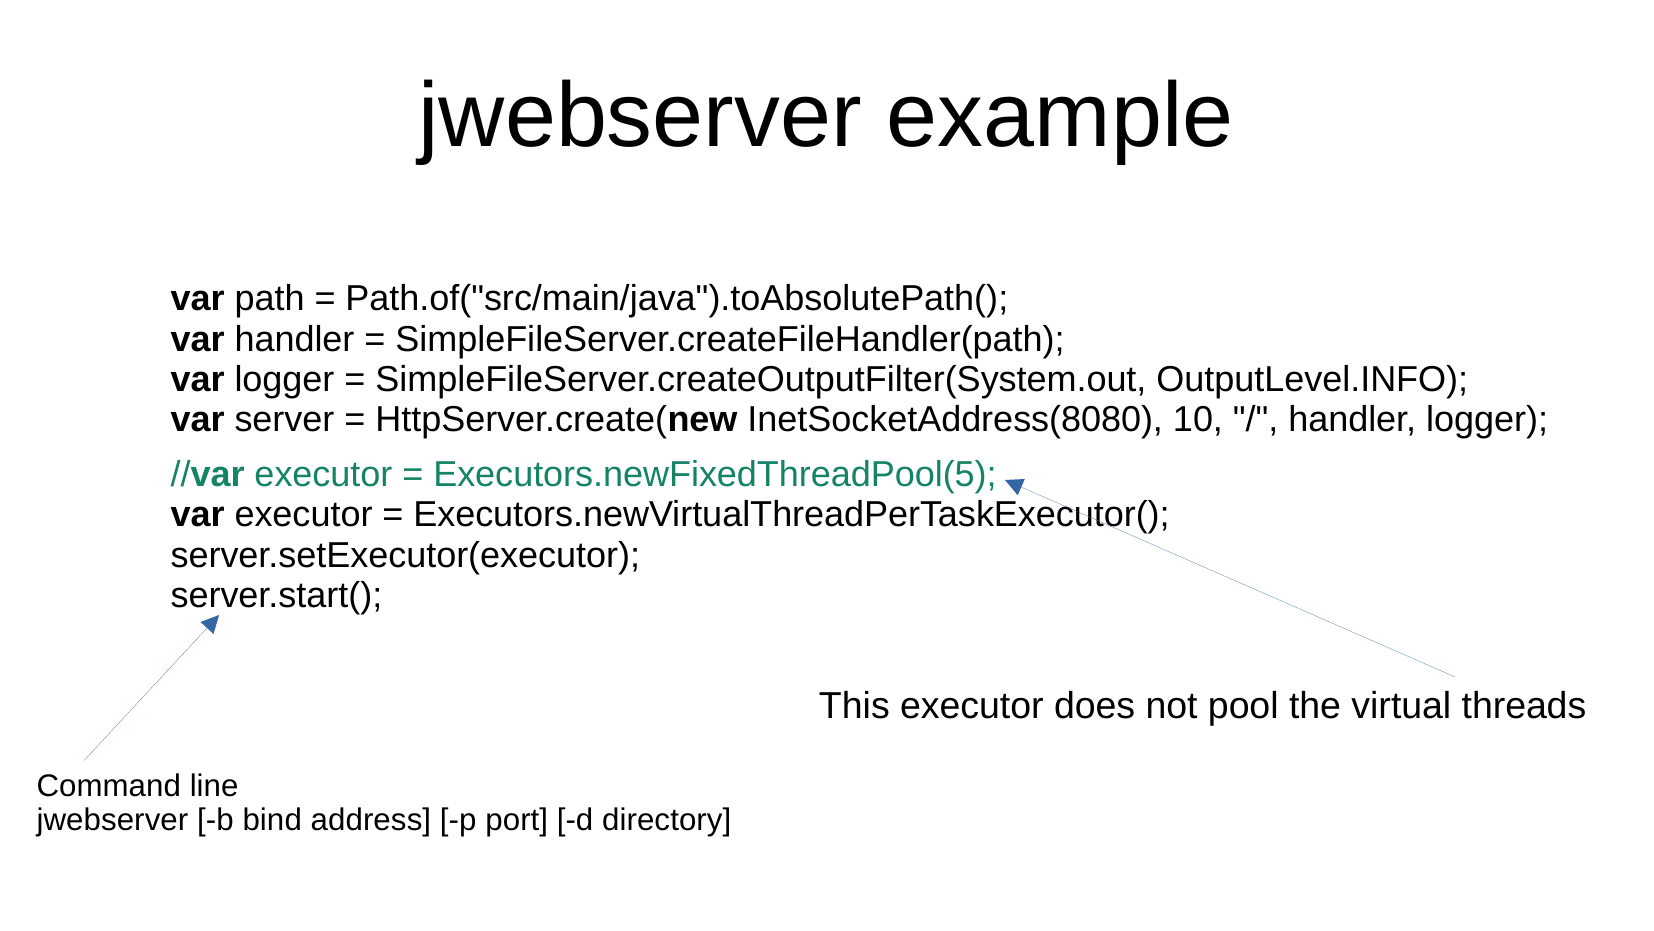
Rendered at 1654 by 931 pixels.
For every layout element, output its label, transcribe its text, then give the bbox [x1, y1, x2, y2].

text_box Command line jwebserver [-b bind address] [-p port] [-d directory] [21, 760, 748, 845]
title jwebserver example [82, 37, 1571, 193]
list var path = Path.of("src/main/java").toAbsolutePath(); var handler = SimpleFileServer.createFileHandler(path); var logger = SimpleFileServer.createOutputFilter(System.out, OutputLevel.INFO); var server = HttpServer.create(new InetSocketAddress(8080), 10, "/", handler, logger); //var executor = Executors.newFixedThreadPool(5); var executor = Executors.newVirtualThreadPerTaskExecutor(); server.setExecutor(executor); server.start(); [82, 217, 1571, 758]
text_box This executor does not pool the virtual threads [804, 676, 1602, 734]
